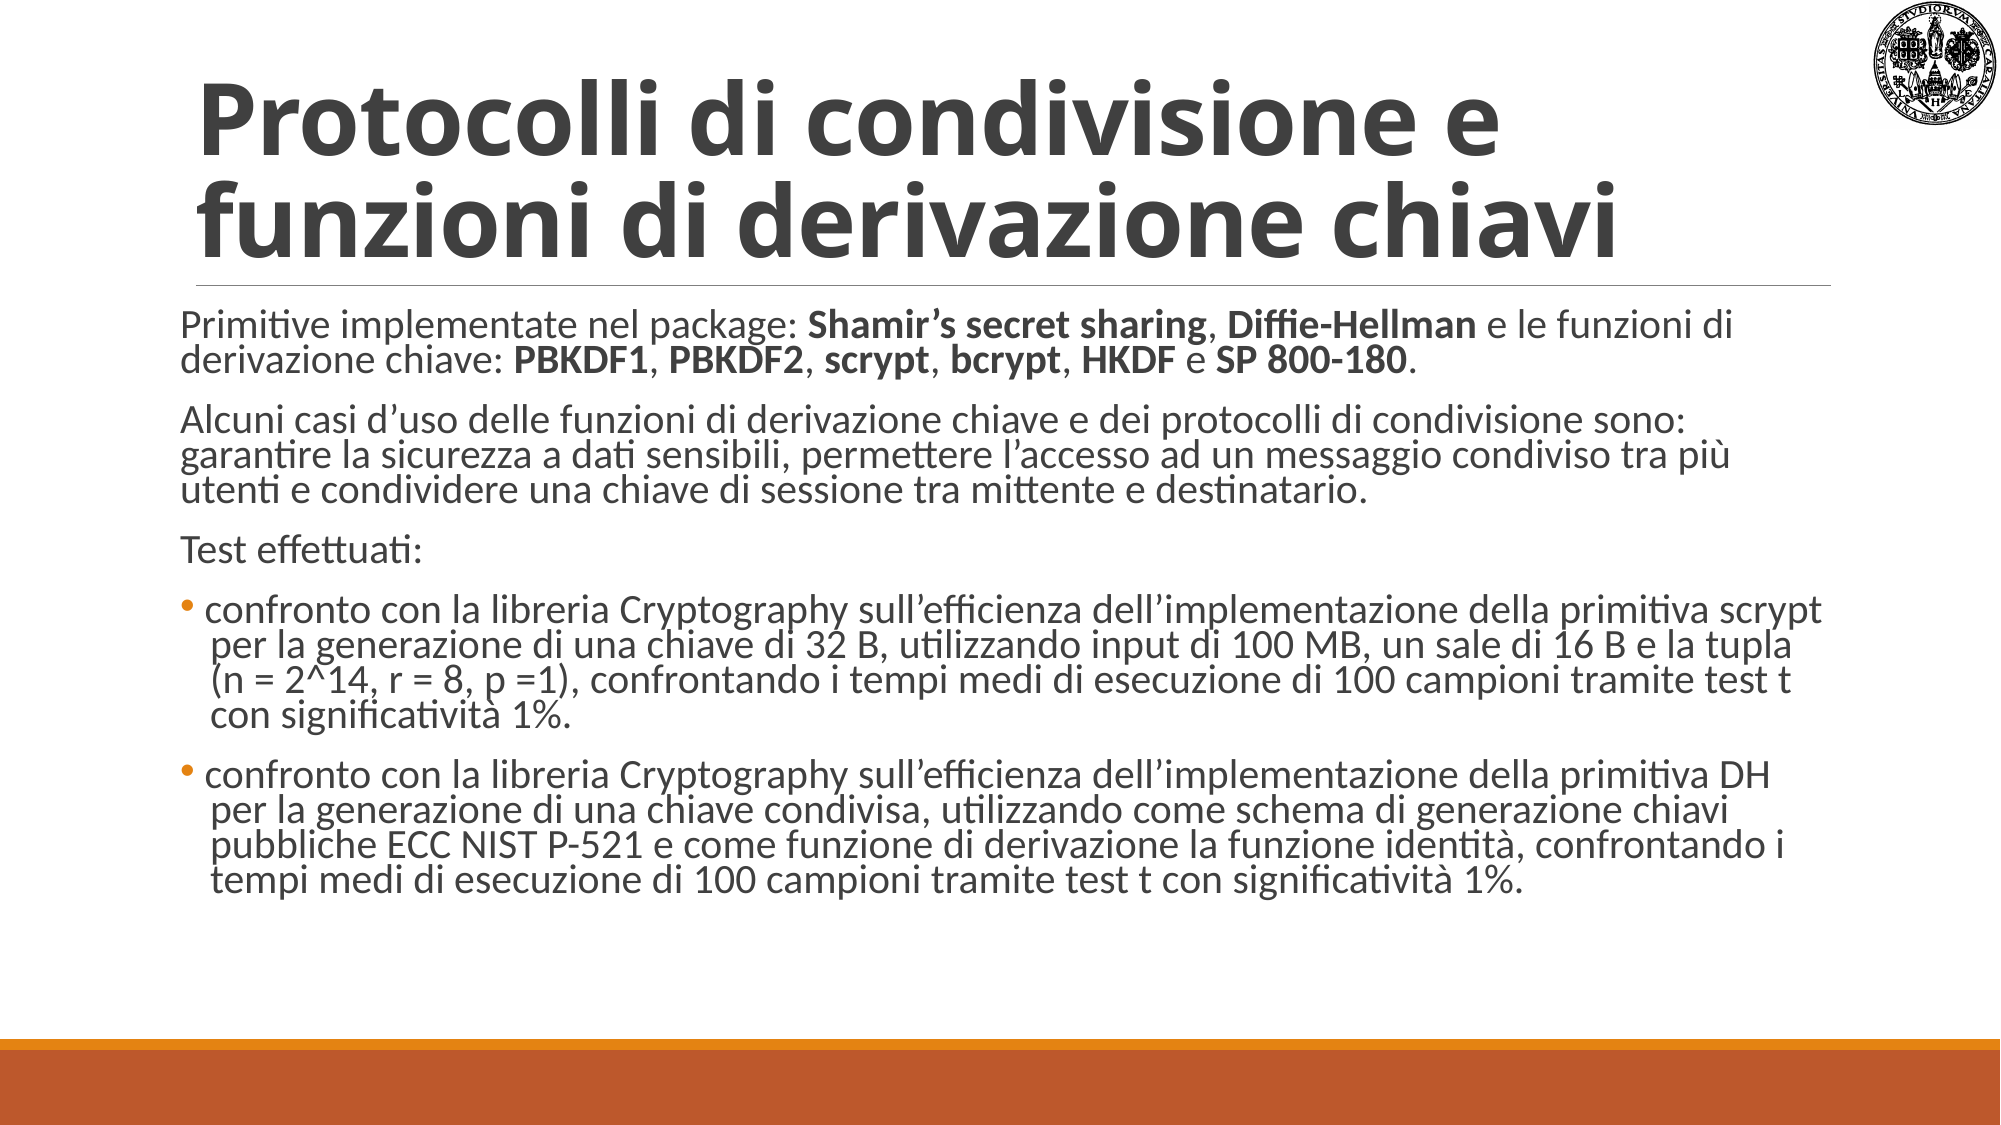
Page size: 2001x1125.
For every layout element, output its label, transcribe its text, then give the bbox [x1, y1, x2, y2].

list Primitive implementate nel package: Shamir’s secret sharing, Diffie-Hellman e le funzioni di derivazione chiave: PBKDF1, PBKDF2, scrypt, bcrypt, HKDF e SP 800-180. Alcuni casi d’uso delle funzioni di derivazione chiave e dei protocolli di condivisione sono: garantire la sicurezza a dati sensibili, permettere l’accesso ad un messaggio condiviso tra più utenti e condividere una chiave di sessione tra mittente e destinatario. Test effettuati: confronto con la libreria Cryptography sull’efficienza dell’implementazione della primitiva scrypt per la generazione di una chiave di 32 B, utilizzando input di 100 MB, un sale di 16 B e la tupla (n = 2^14, r = 8, p =1), confrontando i tempi medi di esecuzione di 100 campioni tramite test t con significatività 1%. confronto con la libreria Cryptography sull’efficienza dell’implementazione della primitiva DH per la generazione di una chiave condivisa, utilizzando come schema di generazione chiavi pubbliche ECC NIST P-521 e come funzione di derivazione la funzione identità, confrontando i tempi medi di esecuzione di 100 campioni tramite test t con significatività 1%. [180, 302, 1831, 963]
picture [1869, 0, 2000, 129]
title Protocolli di condivisione e funzioni di derivazione chiavi [180, 47, 1831, 286]
